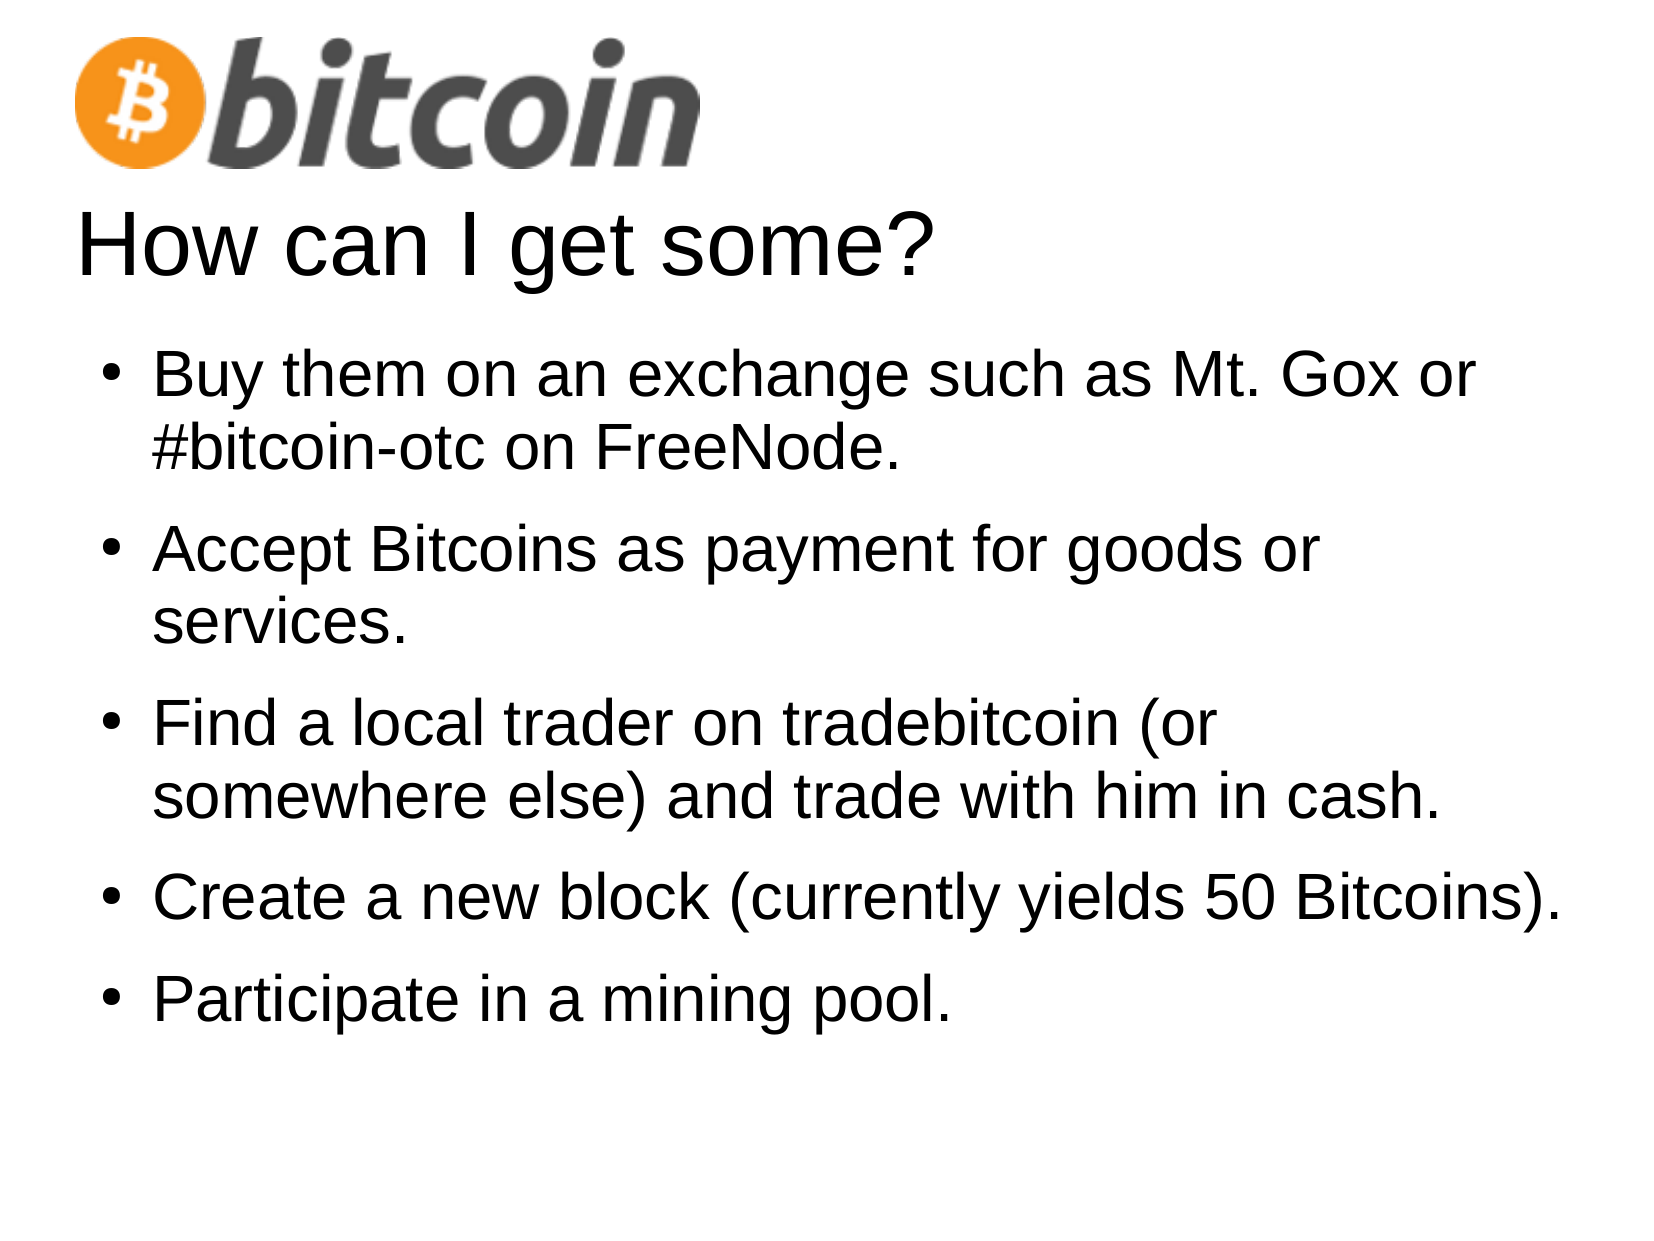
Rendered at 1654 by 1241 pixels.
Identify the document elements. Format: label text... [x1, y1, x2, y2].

title How can I get some? [75, 150, 1571, 338]
list Buy them on an exchange such as Mt. Gox or #bitcoin-otc on FreeNode. Accept Bitcoins as payment for goods or services. Find a local trader on tradebitcoin (or somewhere else) and trade with him in cash. Create a new block (currently yields 50 Bitcoins). Participate in a mining pool. [82, 337, 1571, 1109]
picture [75, 37, 700, 150]
